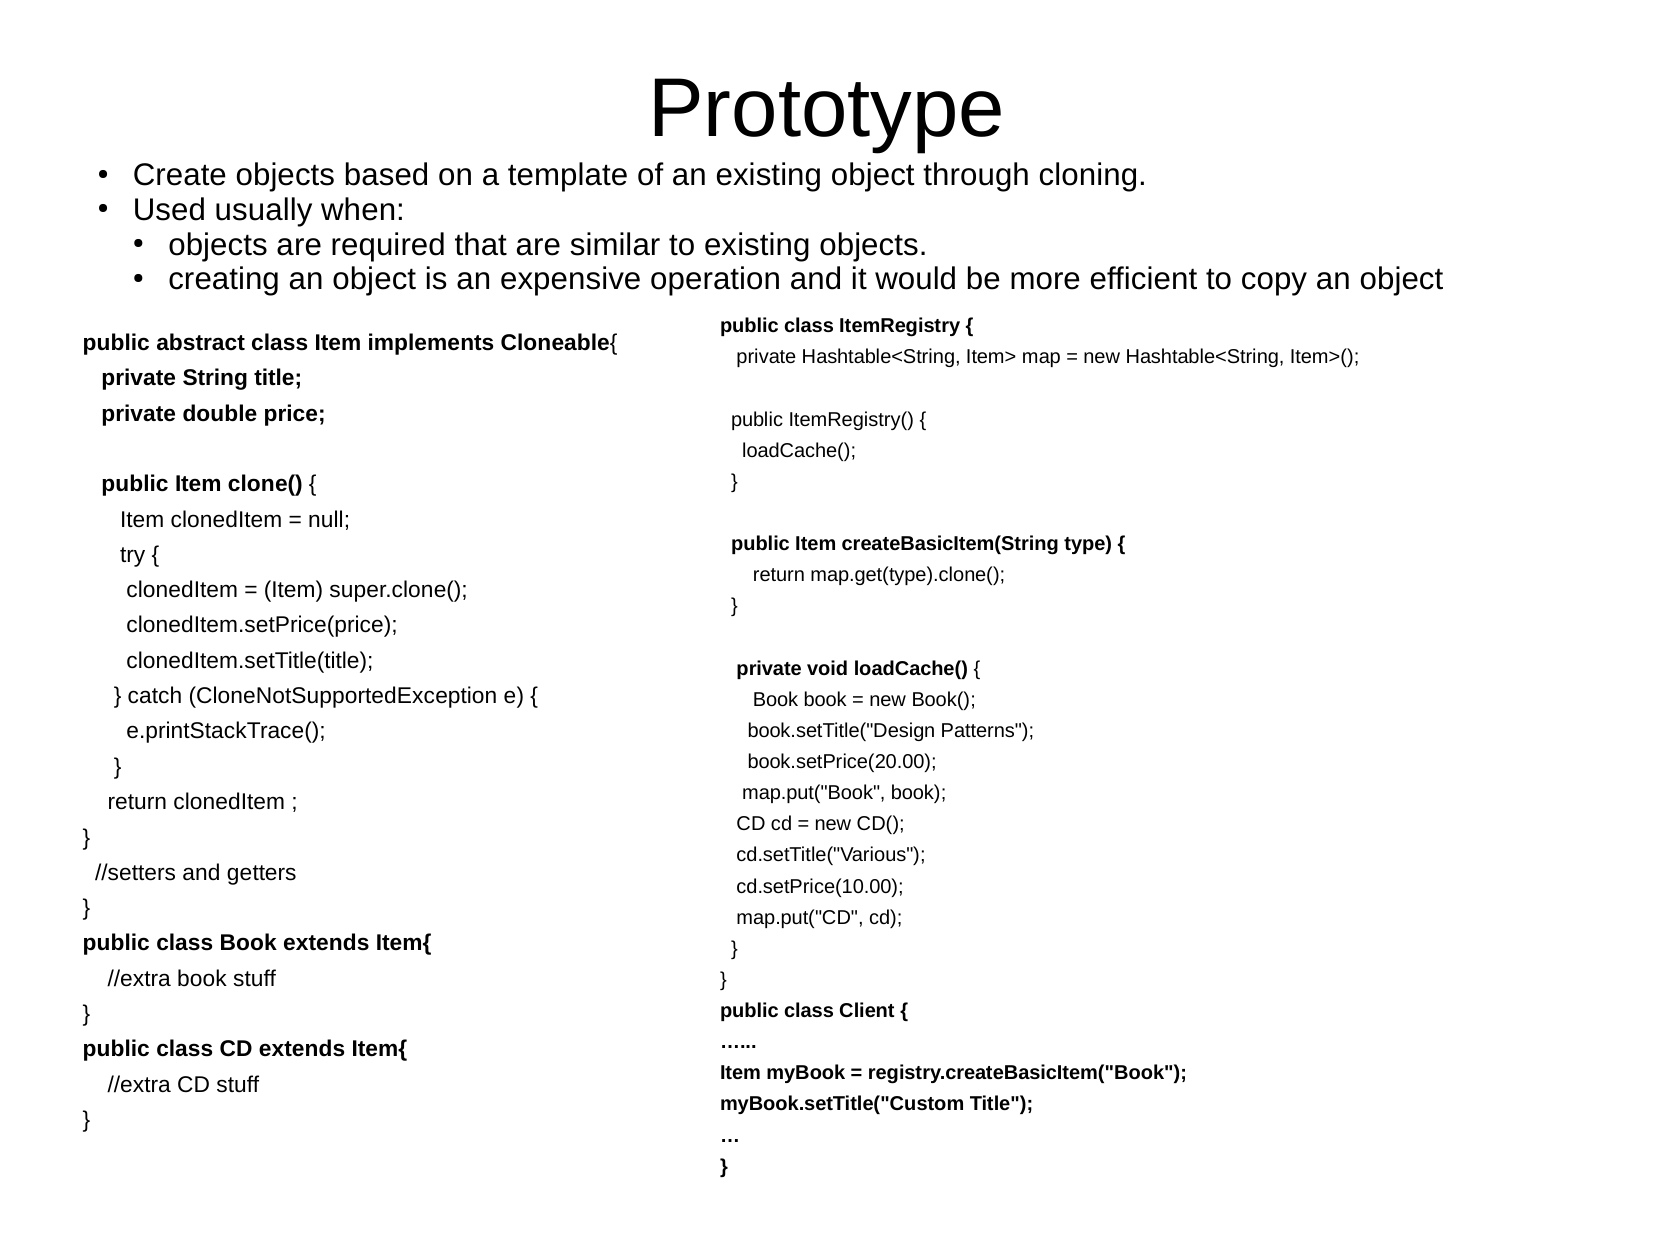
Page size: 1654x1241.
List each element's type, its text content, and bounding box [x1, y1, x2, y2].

title Prototype [82, 49, 1571, 150]
list public class ItemRegistry { private Hashtable<String, Item> map = new Hashtable<String, Item>(); public ItemRegistry() { loadCache(); } public Item createBasicItem(String type) { return map.get(type).clone(); } private void loadCache() { Book book = new Book(); book.setTitle("Design Patterns"); book.setPrice(20.00); map.put("Book", book); CD cd = new CD(); cd.setTitle("Various"); cd.setPrice(10.00); map.put("CD", cd); } } public class Client { …... Item myBook = registry.createBasicItem("Book"); myBook.setTitle("Custom Title"); … } [720, 314, 1587, 1185]
text_box Create objects based on a template of an existing object through cloning. Used usually when: objects are required that are similar to existing objects. creating an object is an expensive operation and it would be more efficient to copy an object [82, 150, 1606, 306]
list public abstract class Item implements Cloneable{ private String title; private double price; public Item clone() { Item clonedItem = null; try { clonedItem = (Item) super.clone(); clonedItem.setPrice(price); clonedItem.setTitle(title); } catch (CloneNotSupportedException e) { e.printStackTrace(); } return clonedItem ; } //setters and getters } public class Book extends Item{ //extra book stuff } public class CD extends Item{ //extra CD stuff } [82, 330, 706, 1141]
